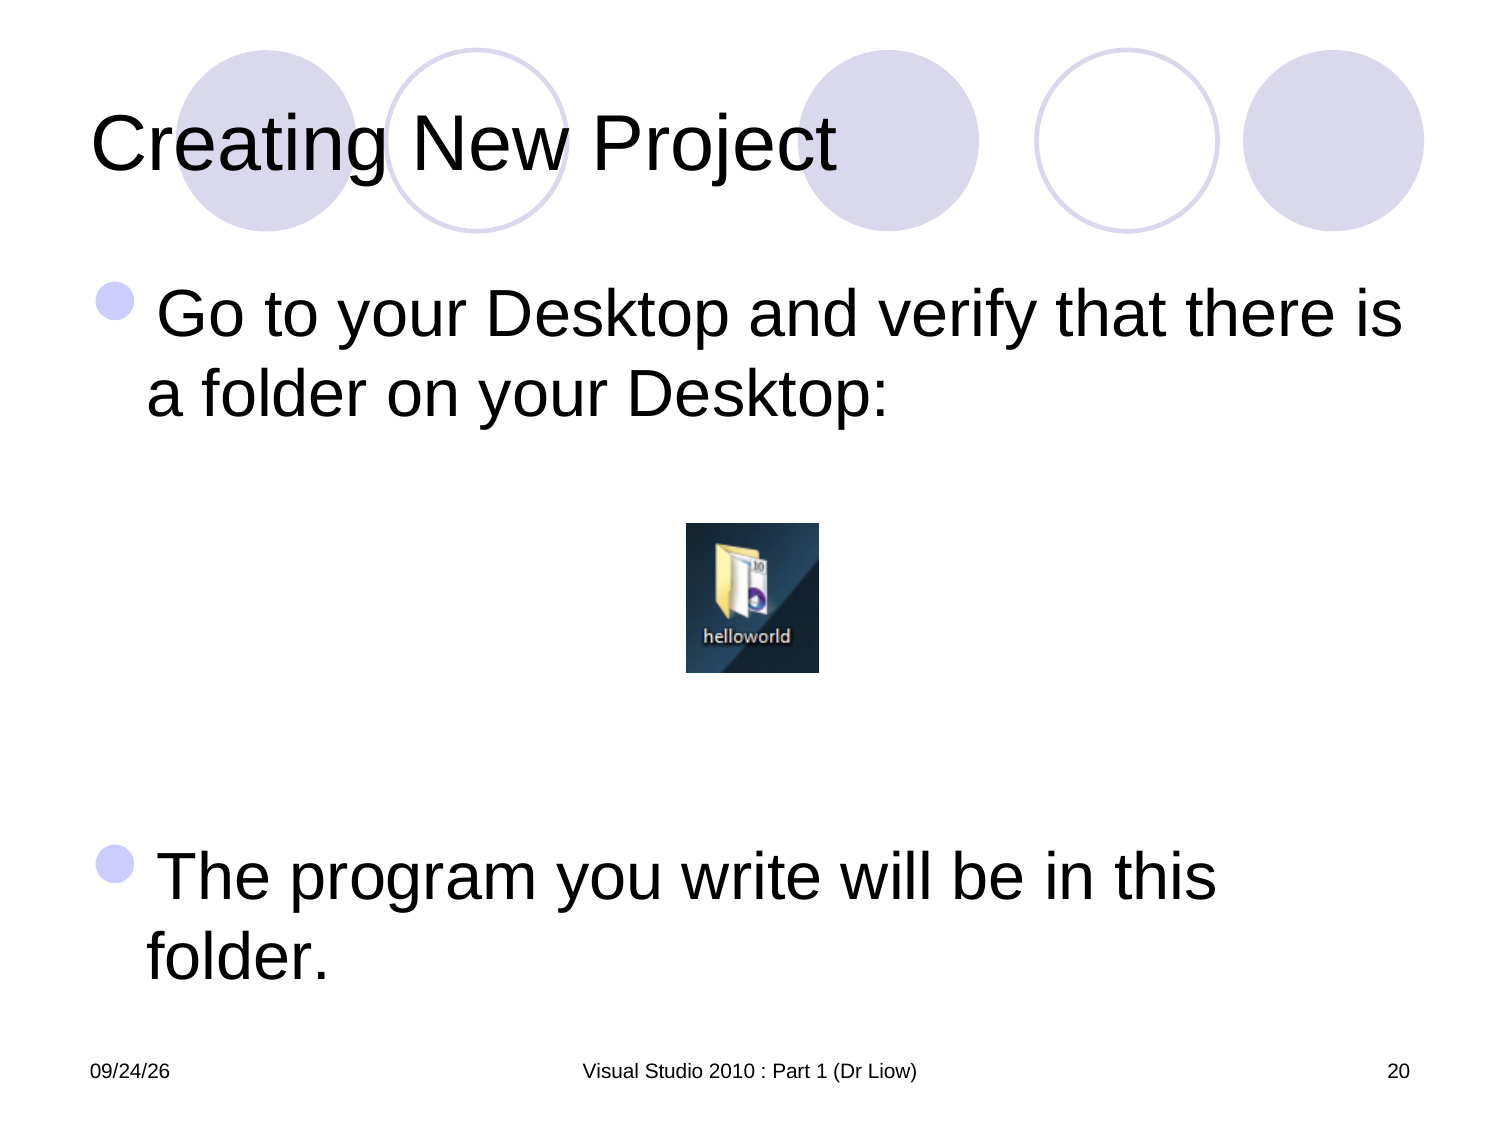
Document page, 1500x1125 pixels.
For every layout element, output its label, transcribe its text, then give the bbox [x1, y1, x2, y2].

picture [686, 523, 819, 673]
list Go to your Desktop and verify that there is a folder on your Desktop: The program you write will be in this folder. [75, 262, 1426, 1006]
text_box Visual Studio 2010 : Part 1 (Dr Liow) [512, 1049, 988, 1101]
text_box 08/22/12 [74, 1049, 426, 1101]
title Creating New Project [75, 45, 1426, 233]
text_box <number> [1074, 1049, 1426, 1101]
